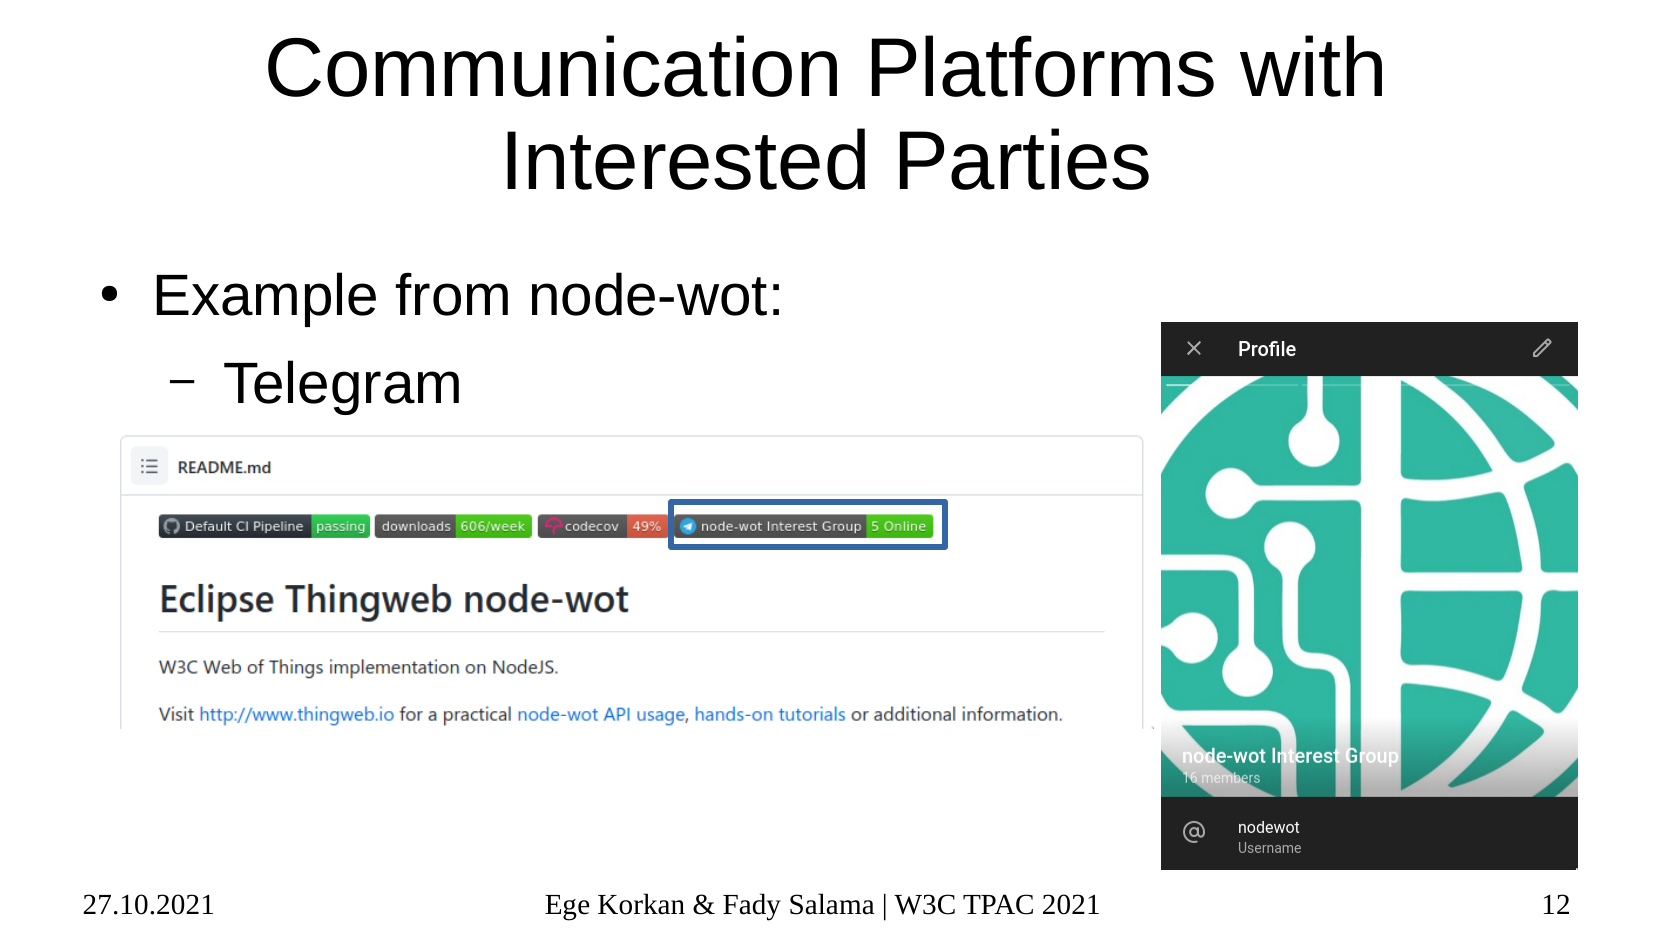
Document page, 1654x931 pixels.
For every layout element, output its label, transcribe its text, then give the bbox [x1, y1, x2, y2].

picture [1161, 322, 1578, 870]
picture [112, 432, 1154, 729]
list Example from node-wot: Telegram [81, 262, 1570, 802]
title Communication Platforms with Interested Parties [82, 21, 1571, 208]
